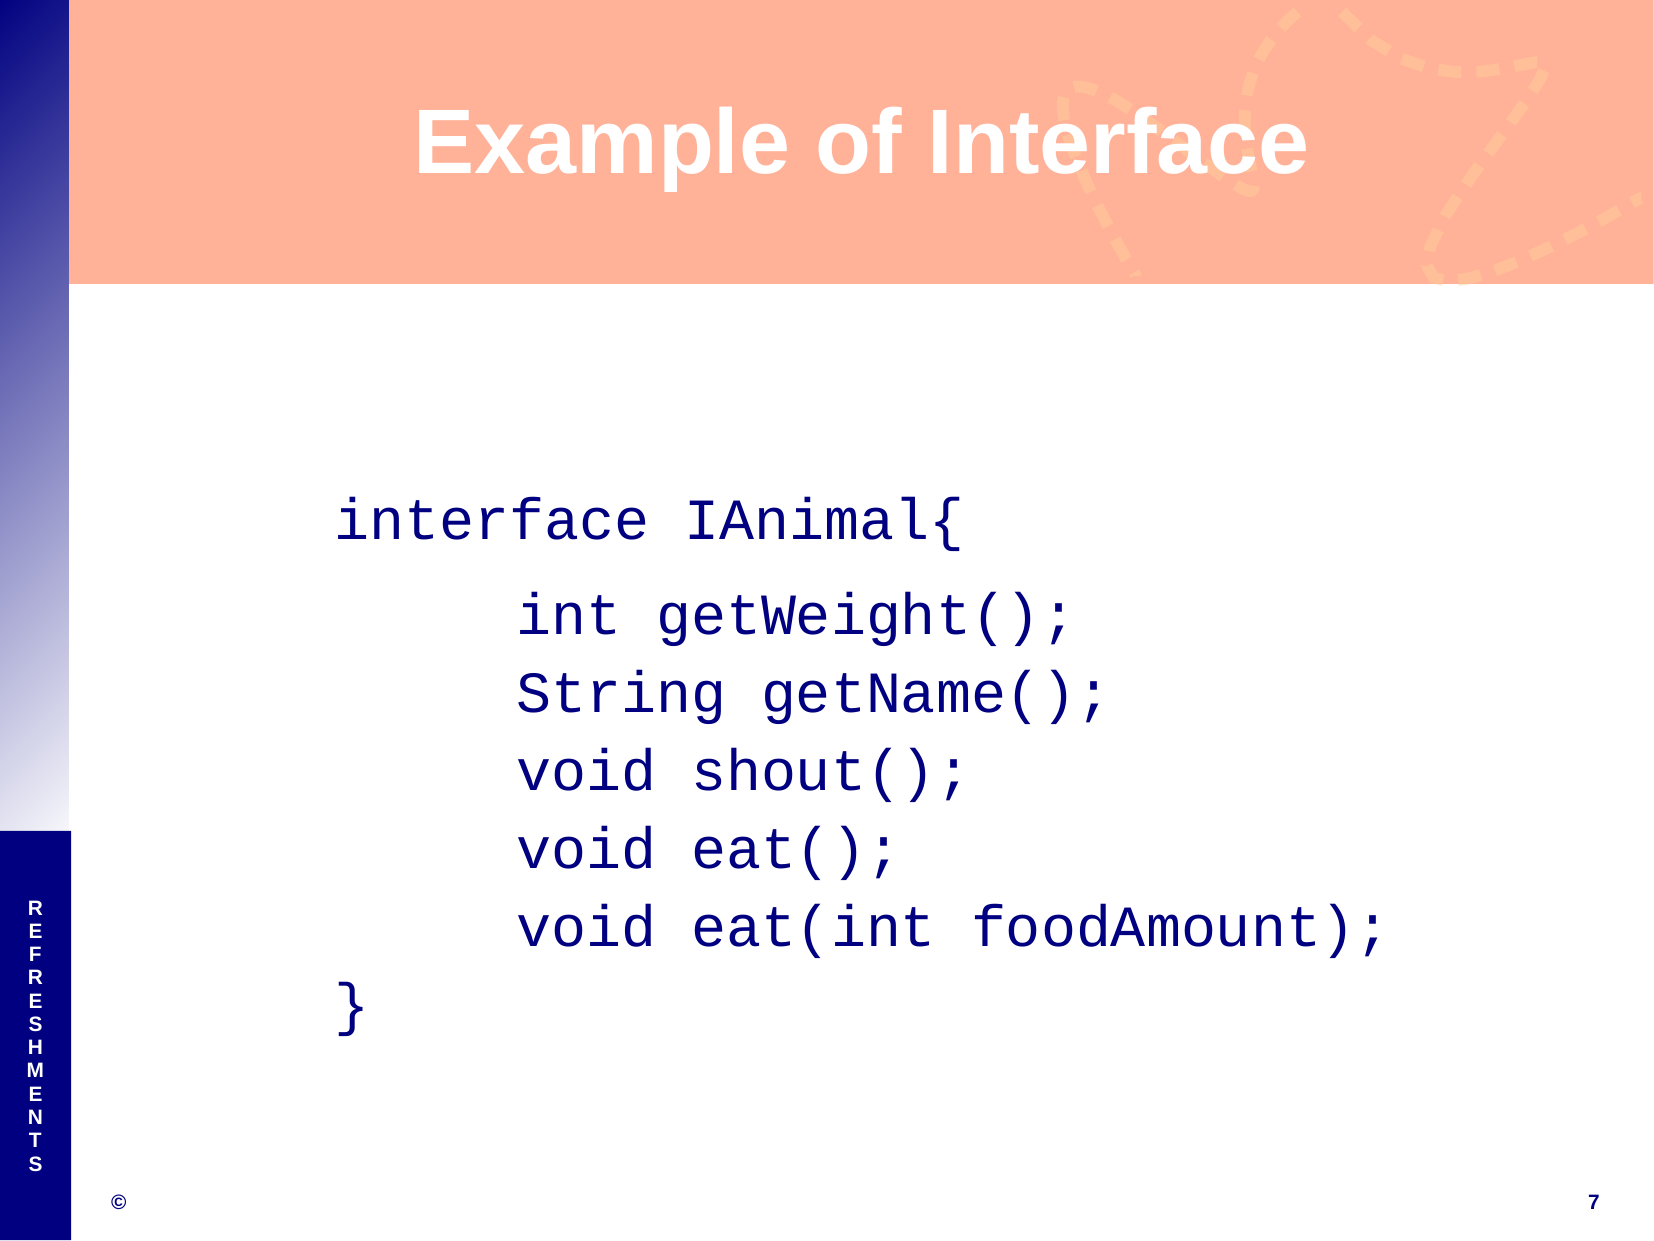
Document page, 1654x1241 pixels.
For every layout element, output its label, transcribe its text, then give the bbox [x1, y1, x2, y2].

text_box R E F R E S H M E N T S [0, 830, 71, 1241]
list interface IAnimal{ int getWeight(); String getName(); void shout(); void eat(); void eat(int foodAmount); } [316, 490, 1408, 1043]
title Example of Interface [70, 37, 1654, 246]
